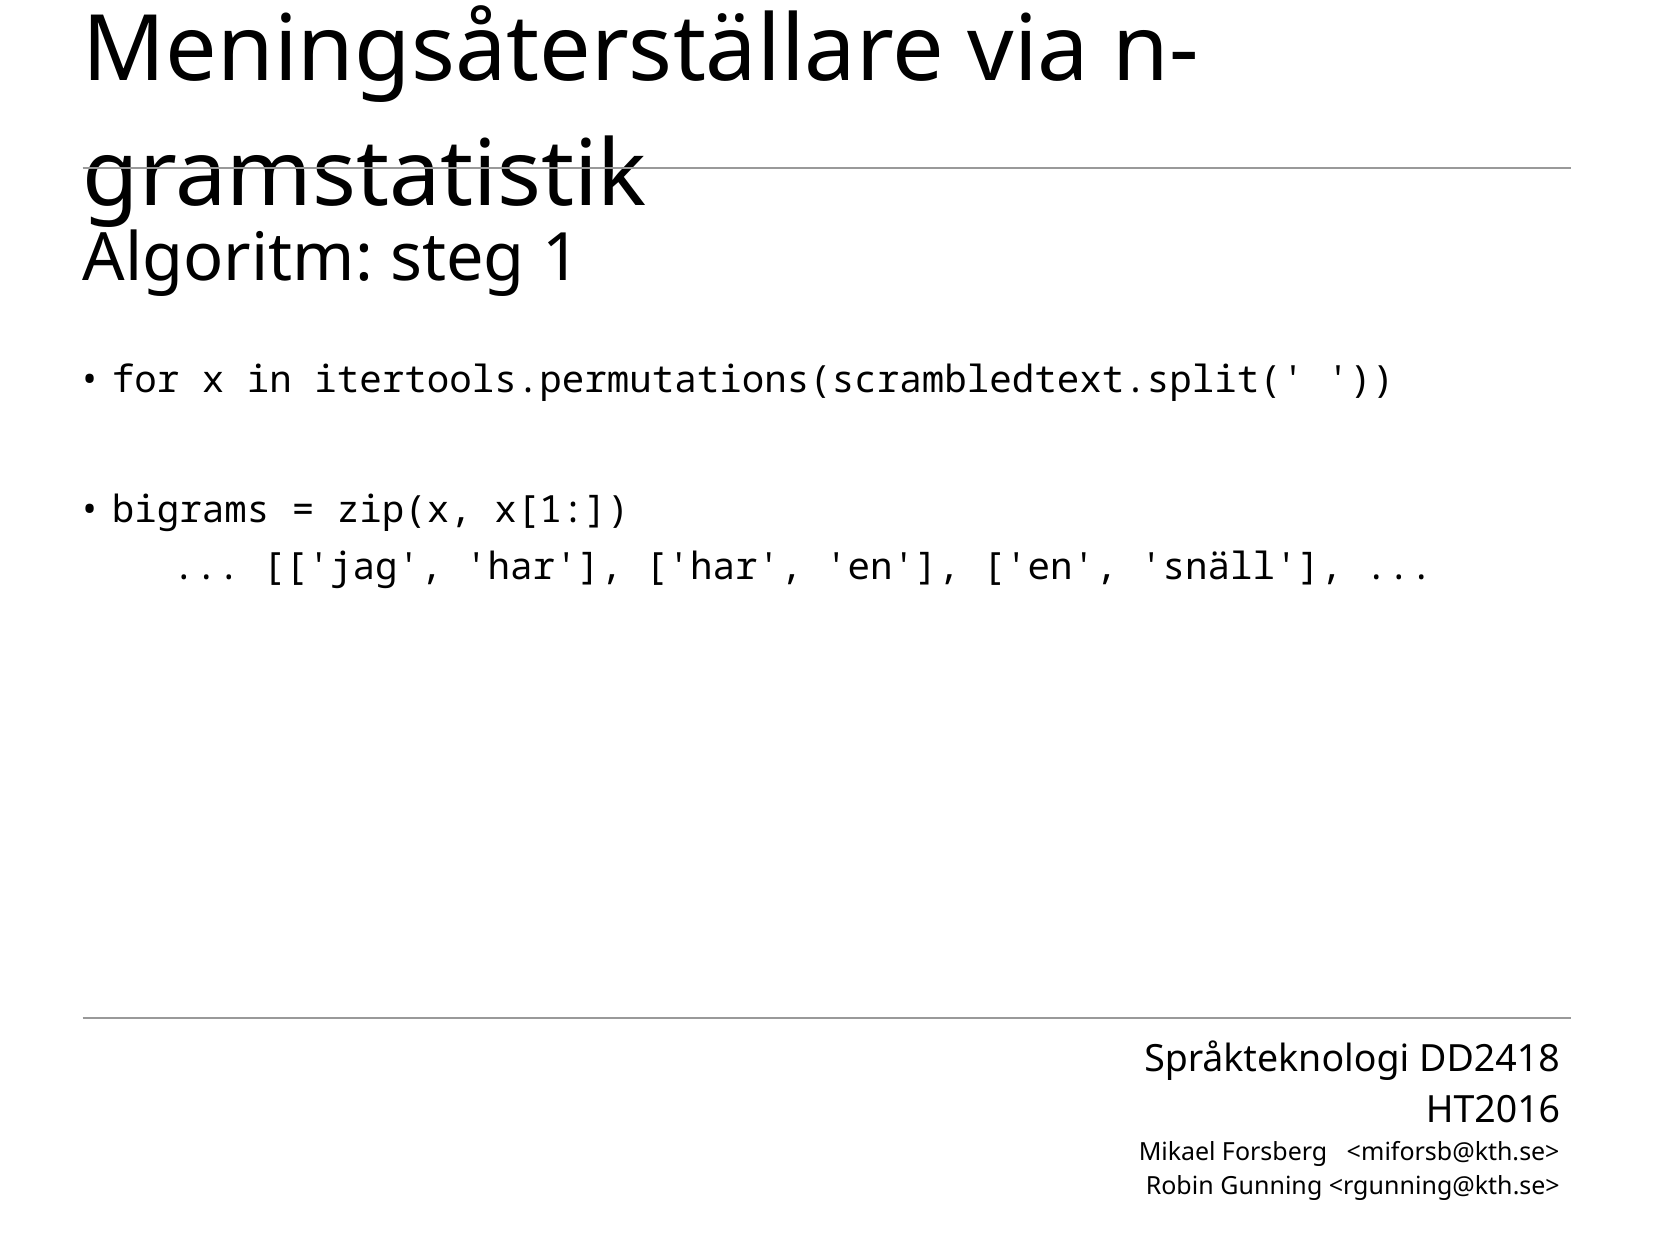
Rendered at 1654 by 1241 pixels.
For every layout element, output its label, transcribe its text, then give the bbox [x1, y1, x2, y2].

subtitle • for x in itertools.permutations(scrambledtext.split(' ')) • bigrams = zip(x, x[1:]) ... [['jag', 'har'], ['har', 'en'], ['en', 'snäll'], ... [82, 330, 1571, 1010]
title Algoritm: steg 1 [82, 194, 1571, 316]
title Meningsåterställare via n-gramstatistik [82, 46, 1571, 167]
text_box Språkteknologi DD2418 HT2016 Mikael Forsberg <miforsb@kth.se> Robin Gunning <rgunning@kth.se> [1020, 1024, 1576, 1156]
